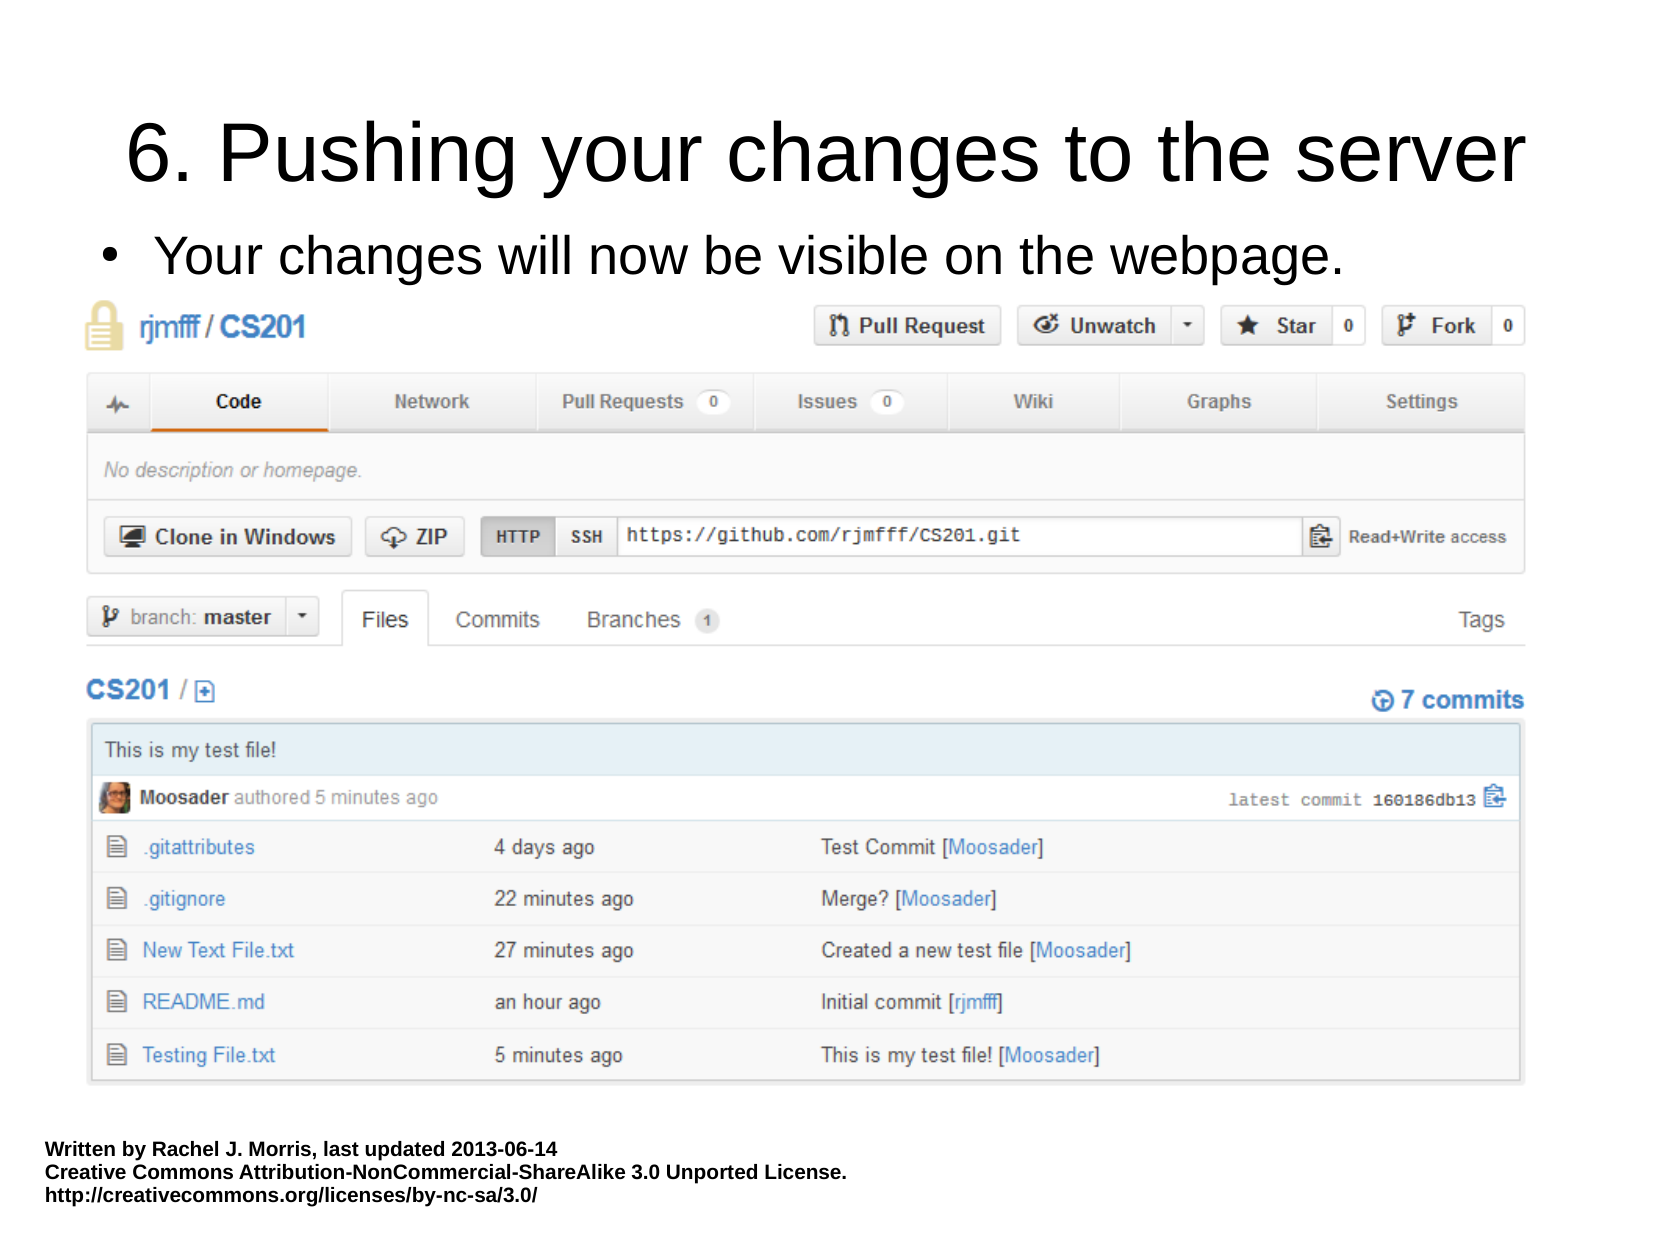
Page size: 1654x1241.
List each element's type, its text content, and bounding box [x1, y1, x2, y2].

title 6. Pushing your changes to the server [82, 49, 1571, 257]
picture [82, 299, 1546, 1100]
list Your changes will now be visible on the webpage. [82, 225, 1538, 299]
